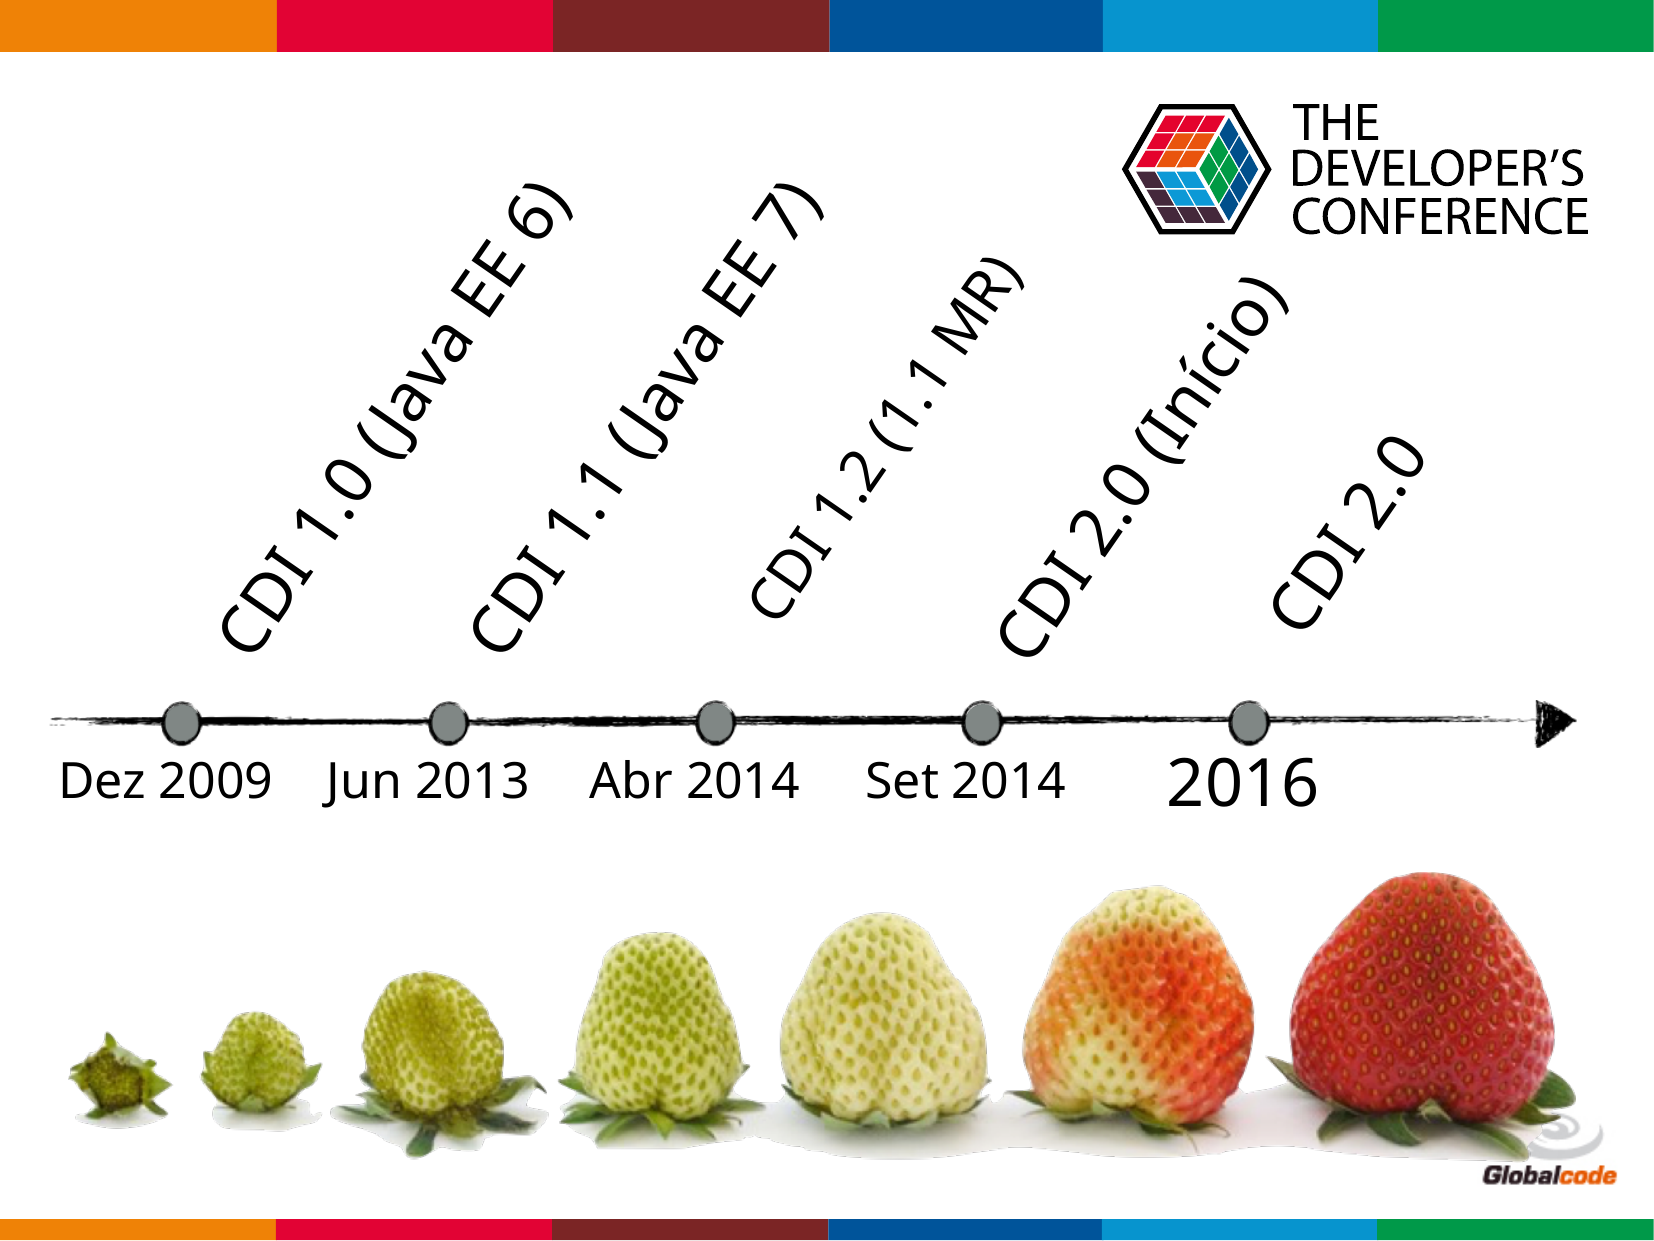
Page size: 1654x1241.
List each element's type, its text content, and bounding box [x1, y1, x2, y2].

text_box Dez 2009 [52, 743, 279, 815]
text_box CDI 1.0 (Java EE 6) [188, 154, 591, 679]
picture [40, 700, 1584, 748]
picture [68, 872, 1638, 1219]
text_box CDI 2.0 [1240, 409, 1450, 656]
text_box 2016 [1161, 733, 1326, 826]
text_box Abr 2014 [583, 743, 806, 815]
text_box Jun 2013 [321, 743, 536, 815]
text_box CDI 2.0 (Início) [966, 249, 1307, 684]
text_box CDI 1.2 (1.1 MR) [721, 231, 1041, 644]
text_box Set 2014 [859, 743, 1072, 815]
text_box CDI 1.1 (Java EE 7) [440, 154, 842, 679]
